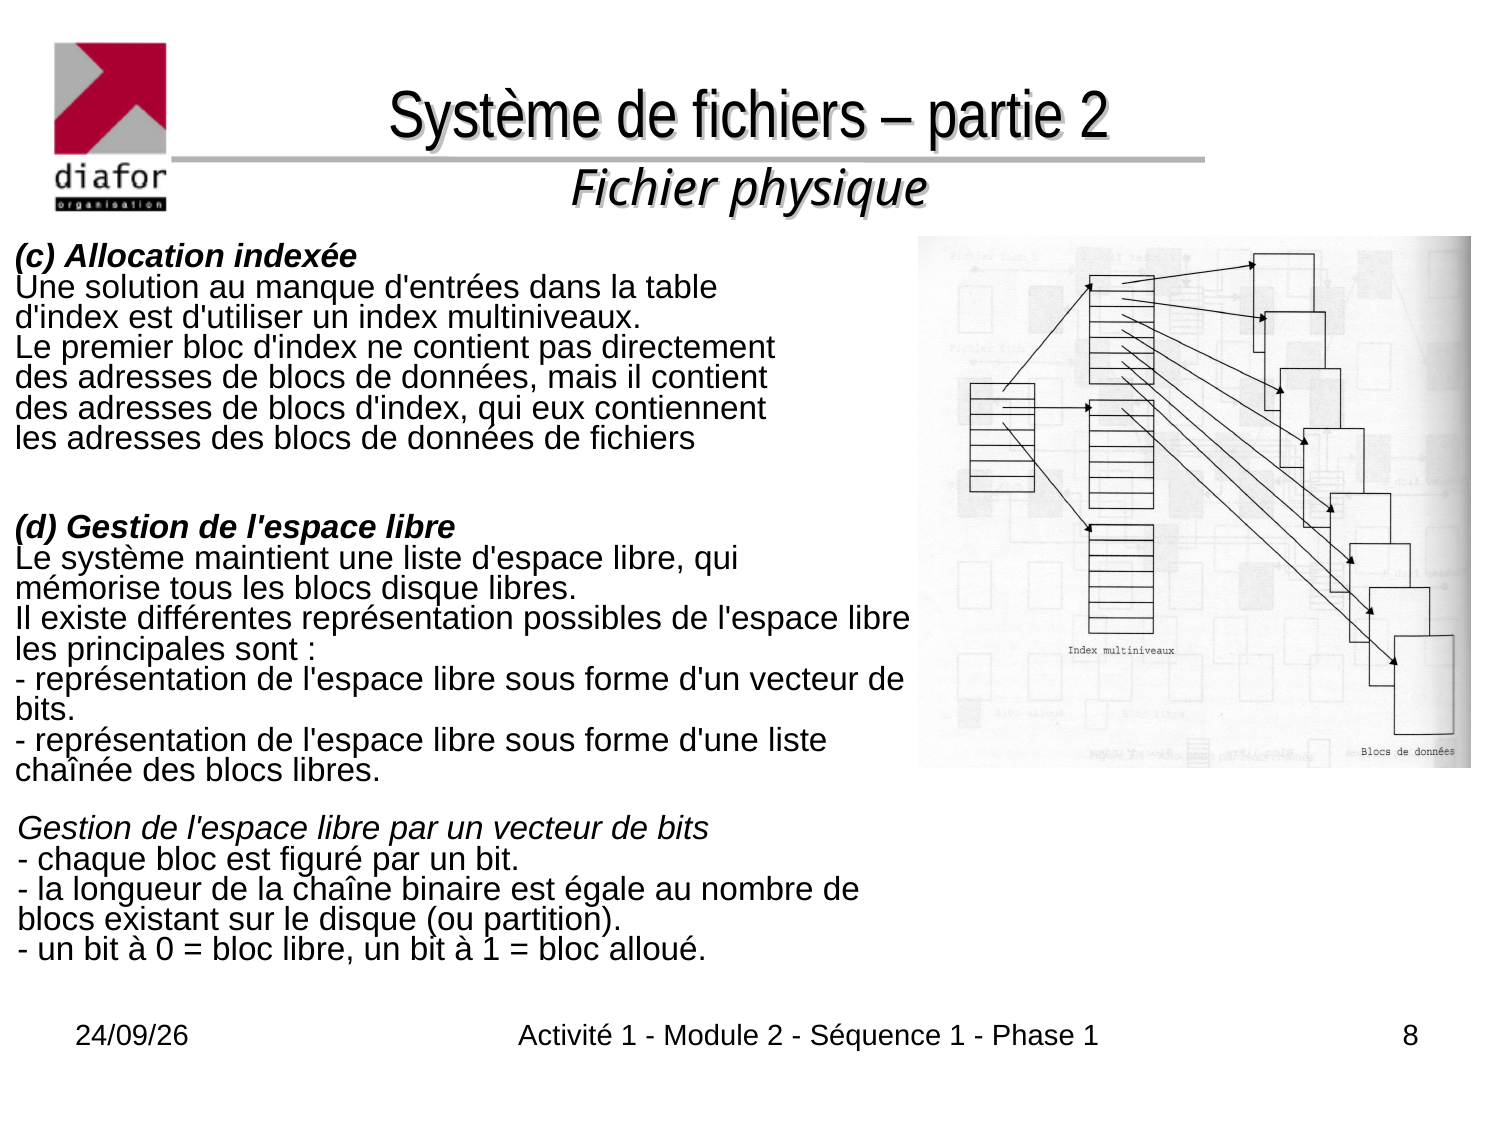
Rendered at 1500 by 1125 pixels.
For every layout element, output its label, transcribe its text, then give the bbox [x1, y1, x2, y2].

picture [53, 42, 168, 213]
text_box (c) Allocation indexée Une solution au manque d'entrées dans la table d'index est d'utiliser un index multiniveaux. Le premier bloc d'index ne contient pas directement des adresses de blocs de données, mais il contient des adresses de blocs d'index, qui eux contiennent les adresses des blocs de données de fichiers [0, 236, 792, 464]
text_box (d) Gestion de l'espace libre Le système maintient une liste d'espace libre, qui mémorise tous les blocs disque libres. Il existe différentes représentation possibles de l'espace libre les principales sont : - représentation de l'espace libre sous forme d'un vecteur de bits. - représentation de l'espace libre sous forme d'une liste chaînée des blocs libres. [0, 507, 927, 795]
title Système de fichiers – partie 2 Fichier physique [75, 45, 1426, 250]
text_box Gestion de l'espace libre par un vecteur de bits - chaque bloc est figuré par un bit. - la longueur de la chaîne binaire est égale au nombre de blocs existant sur le disque (ou partition). - un bit à 0 = bloc libre, un bit à 1 = bloc alloué. [2, 808, 916, 975]
picture [918, 236, 1471, 768]
